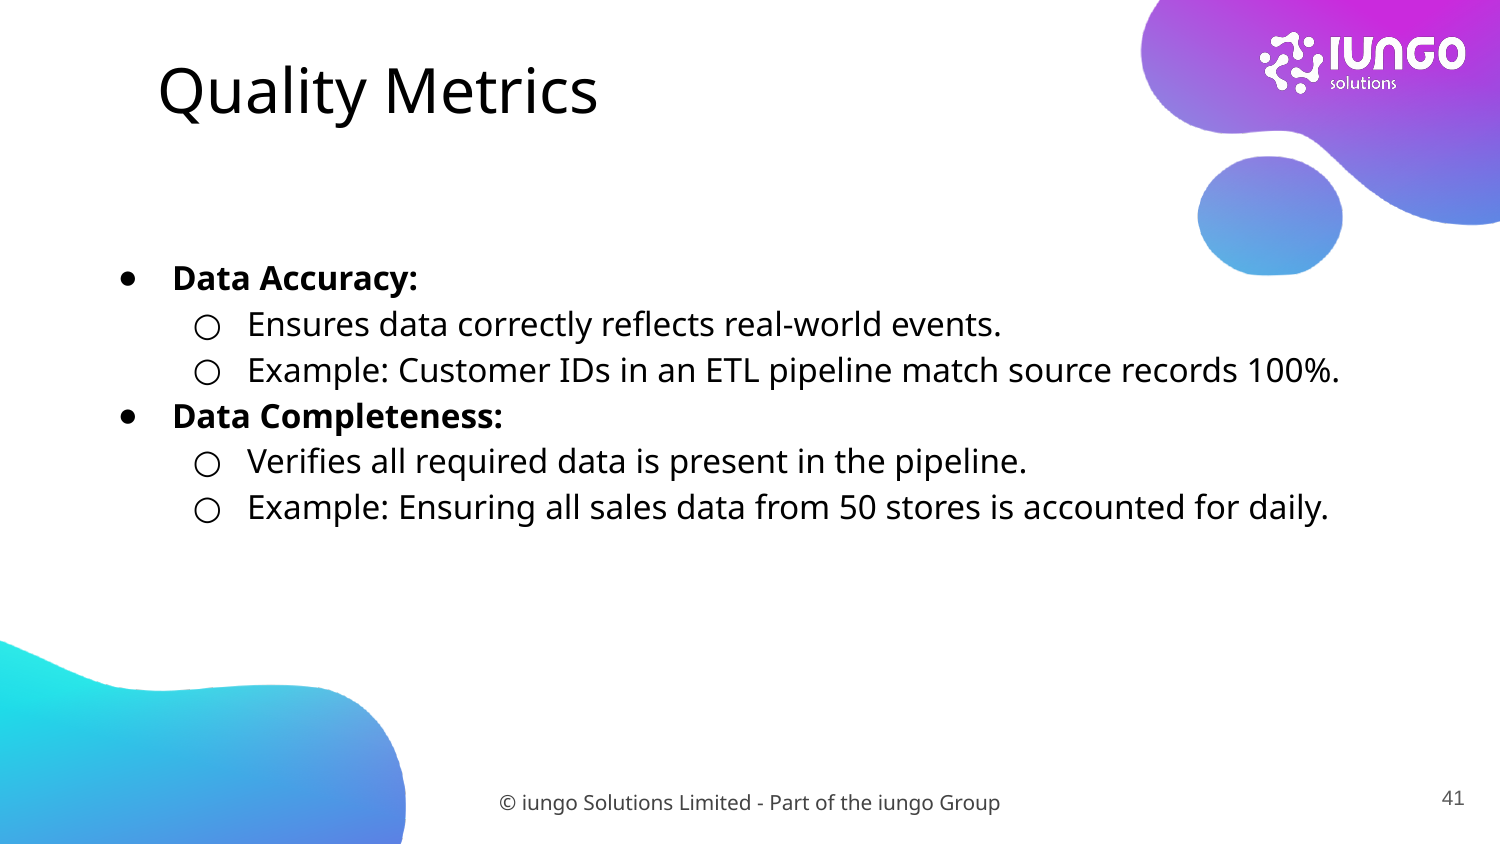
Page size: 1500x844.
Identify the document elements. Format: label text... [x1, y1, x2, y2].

list Data Accuracy: Ensures data correctly reflects real-world events. Example: Customer IDs in an ETL pipeline match source records 100%. Data Completeness: Verifies all required data is present in the pipeline. Example: Ensuring all sales data from 50 stores is accounted for daily. [82, 236, 1377, 720]
slide_number <number> [1389, 764, 1480, 830]
title Quality Metrics [142, 24, 971, 119]
picture [0, 0, 1500, 844]
